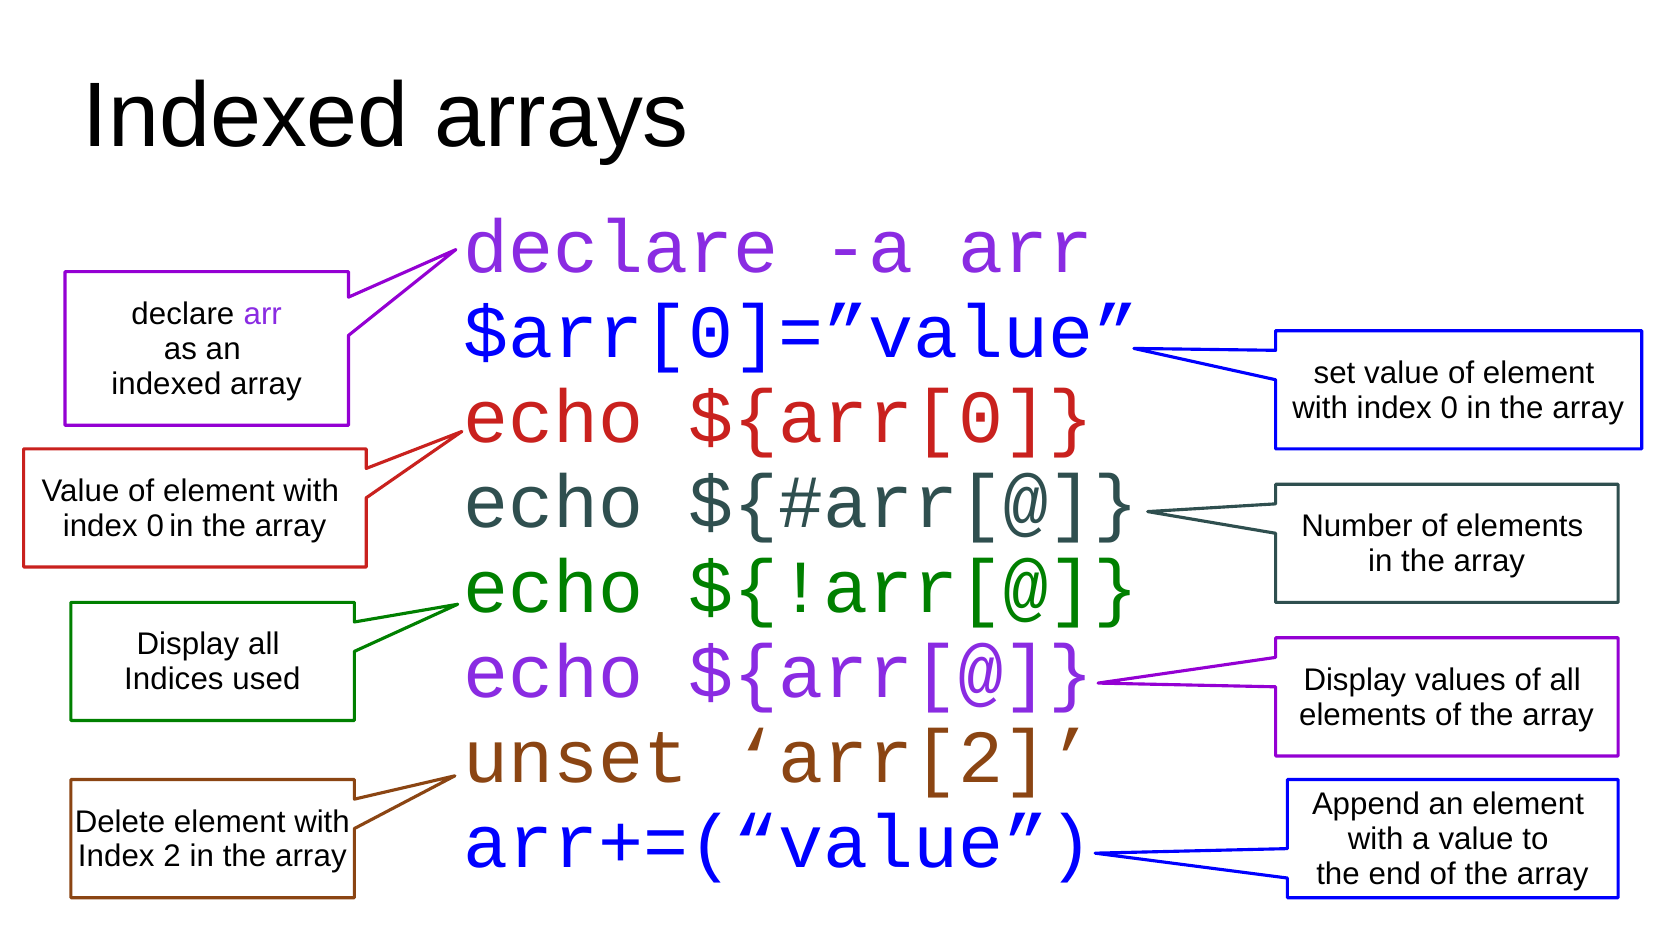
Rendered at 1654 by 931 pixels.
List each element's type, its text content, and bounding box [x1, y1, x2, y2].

text_box set value of element with index 0 in the array [1133, 330, 1642, 449]
text_box Value of element with index 0 in the array [23, 431, 462, 567]
text_box Display all Indices used [70, 602, 458, 721]
text_box Number of elements in the array [1147, 484, 1619, 603]
text_box Append an element with a value to the end of the array [1095, 779, 1619, 898]
text_box declare arr as an indexed array [64, 249, 456, 426]
text_box Display values of all elements of the array [1098, 637, 1619, 756]
text_box Delete element with Index 2 in the array [70, 775, 455, 898]
title Indexed arrays [82, 37, 1571, 193]
text_box declare -a arr $arr[0]=”value” echo ${arr[0]} echo ${#arr[@]} echo ${!arr[@]} echo ${arr[@]} unset ‘arr[2]’ arr+=(“value”) [448, 202, 1182, 898]
